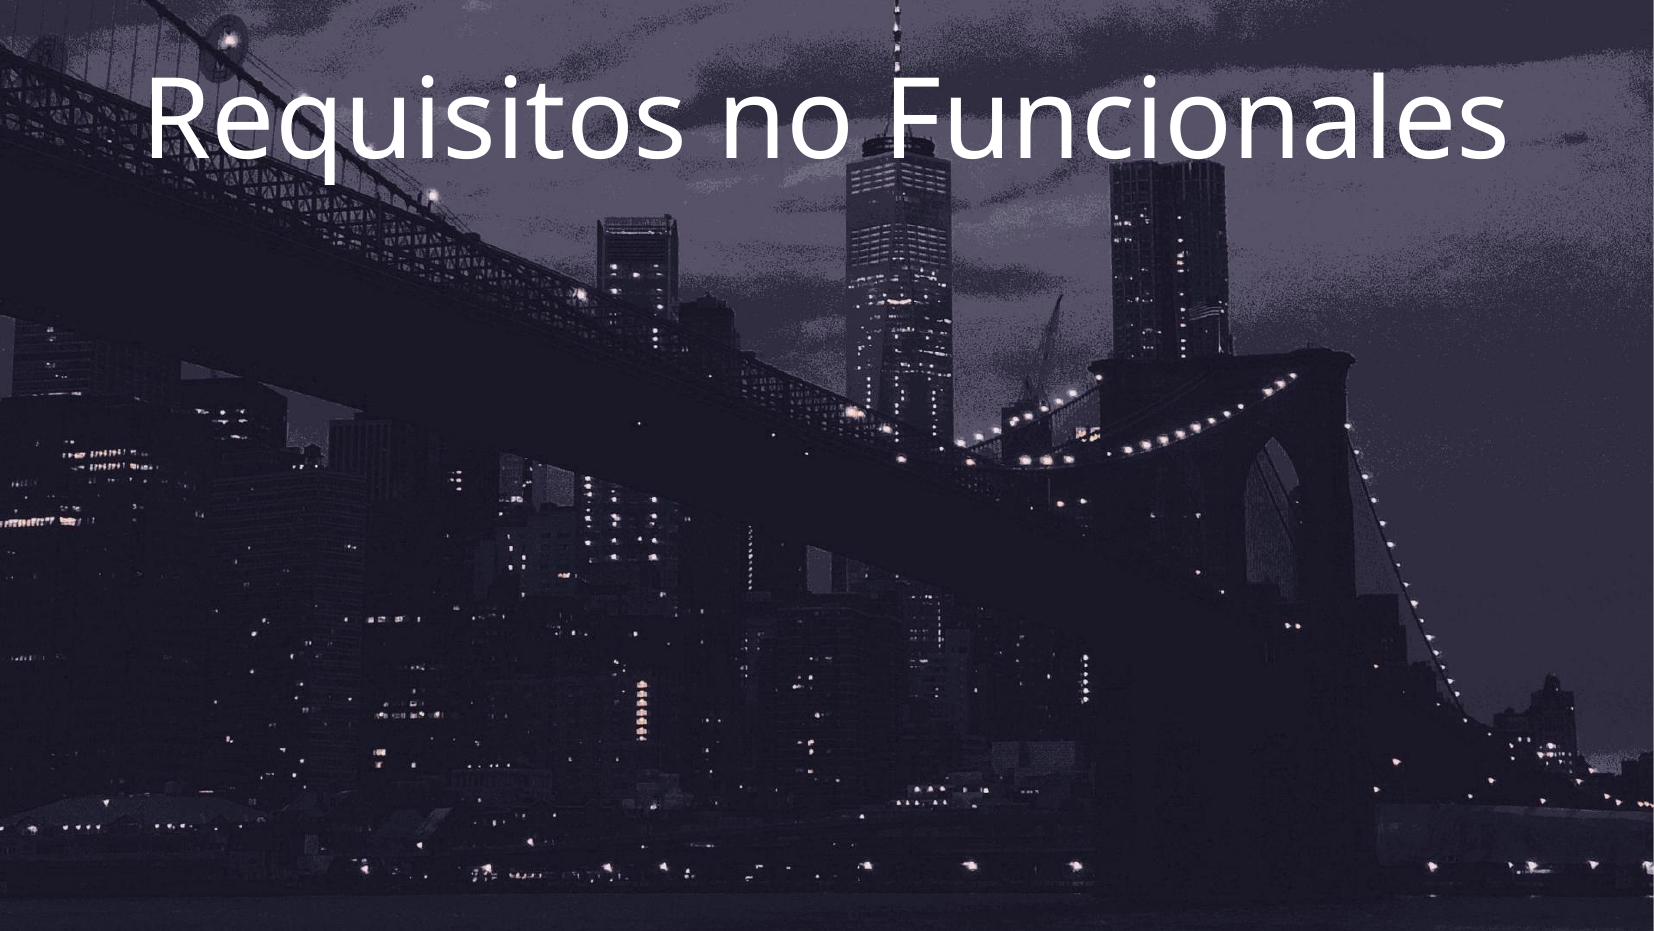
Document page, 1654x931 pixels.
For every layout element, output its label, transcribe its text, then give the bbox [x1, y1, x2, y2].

picture [0, 0, 1654, 931]
title Requisitos no Funcionales [82, 37, 1571, 193]
